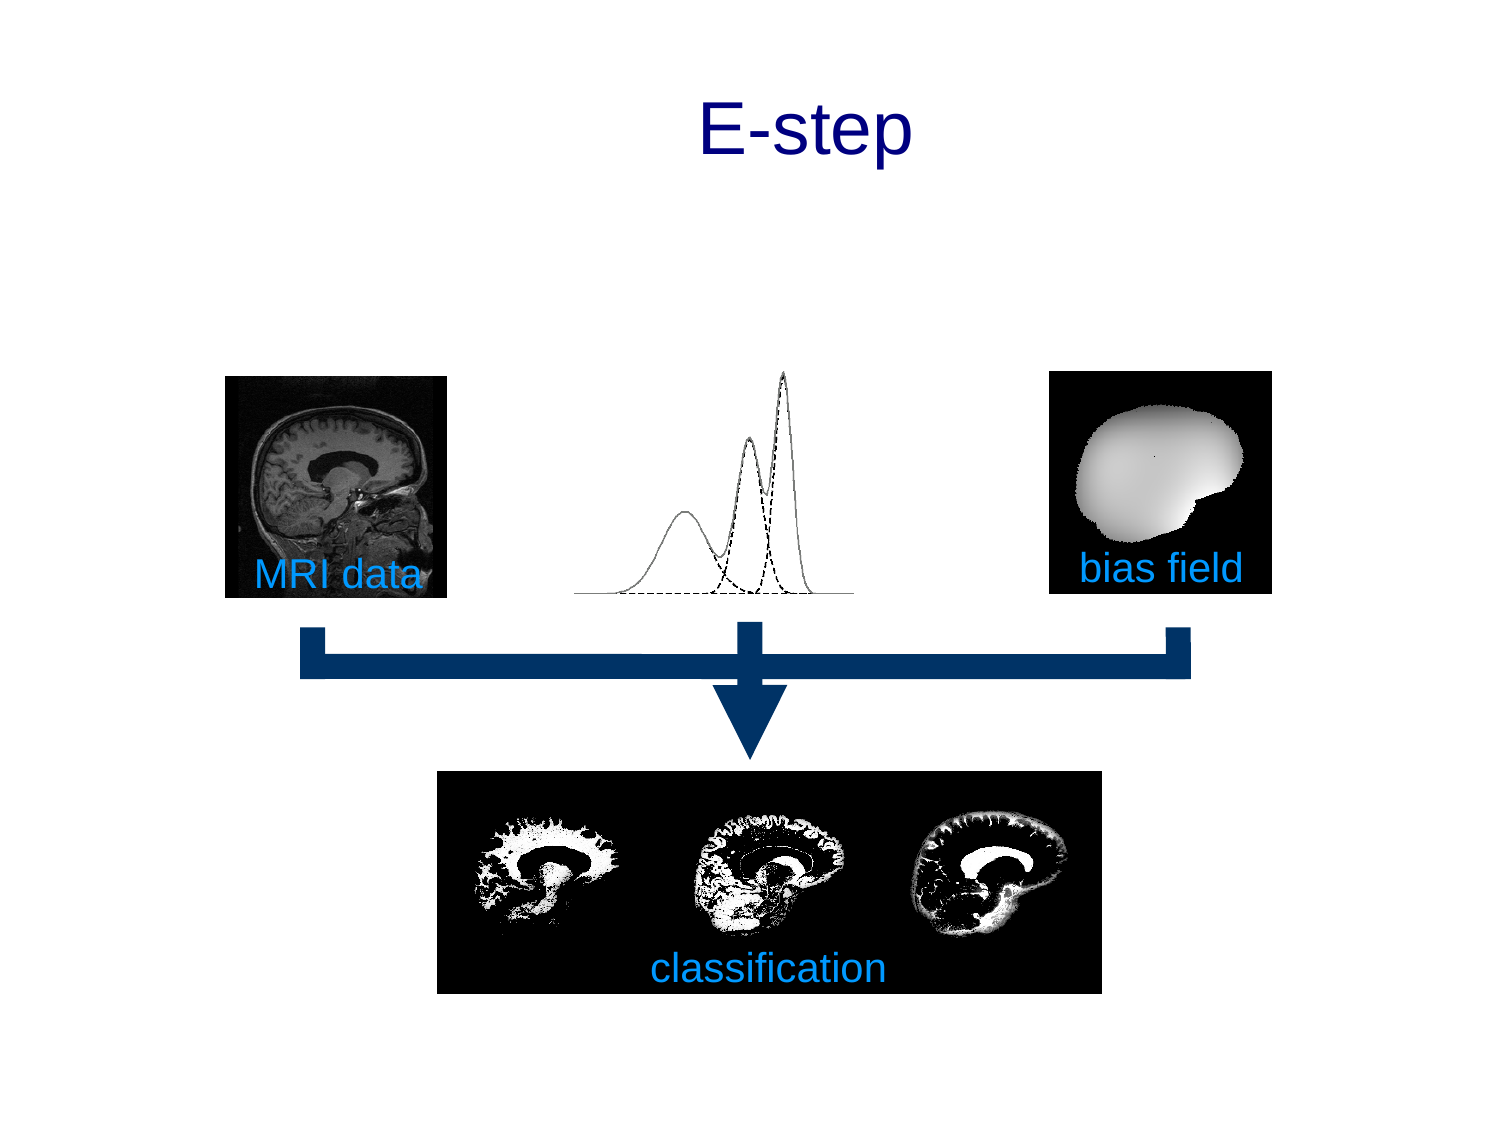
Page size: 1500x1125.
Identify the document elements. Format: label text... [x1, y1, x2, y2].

picture [225, 376, 447, 598]
picture [1049, 371, 1272, 594]
text_box MRI data [253, 551, 424, 598]
text_box classification [650, 945, 888, 992]
picture [574, 371, 854, 595]
title E-step [149, 65, 1463, 179]
text_box bias field [1079, 545, 1245, 592]
picture [437, 771, 1102, 994]
